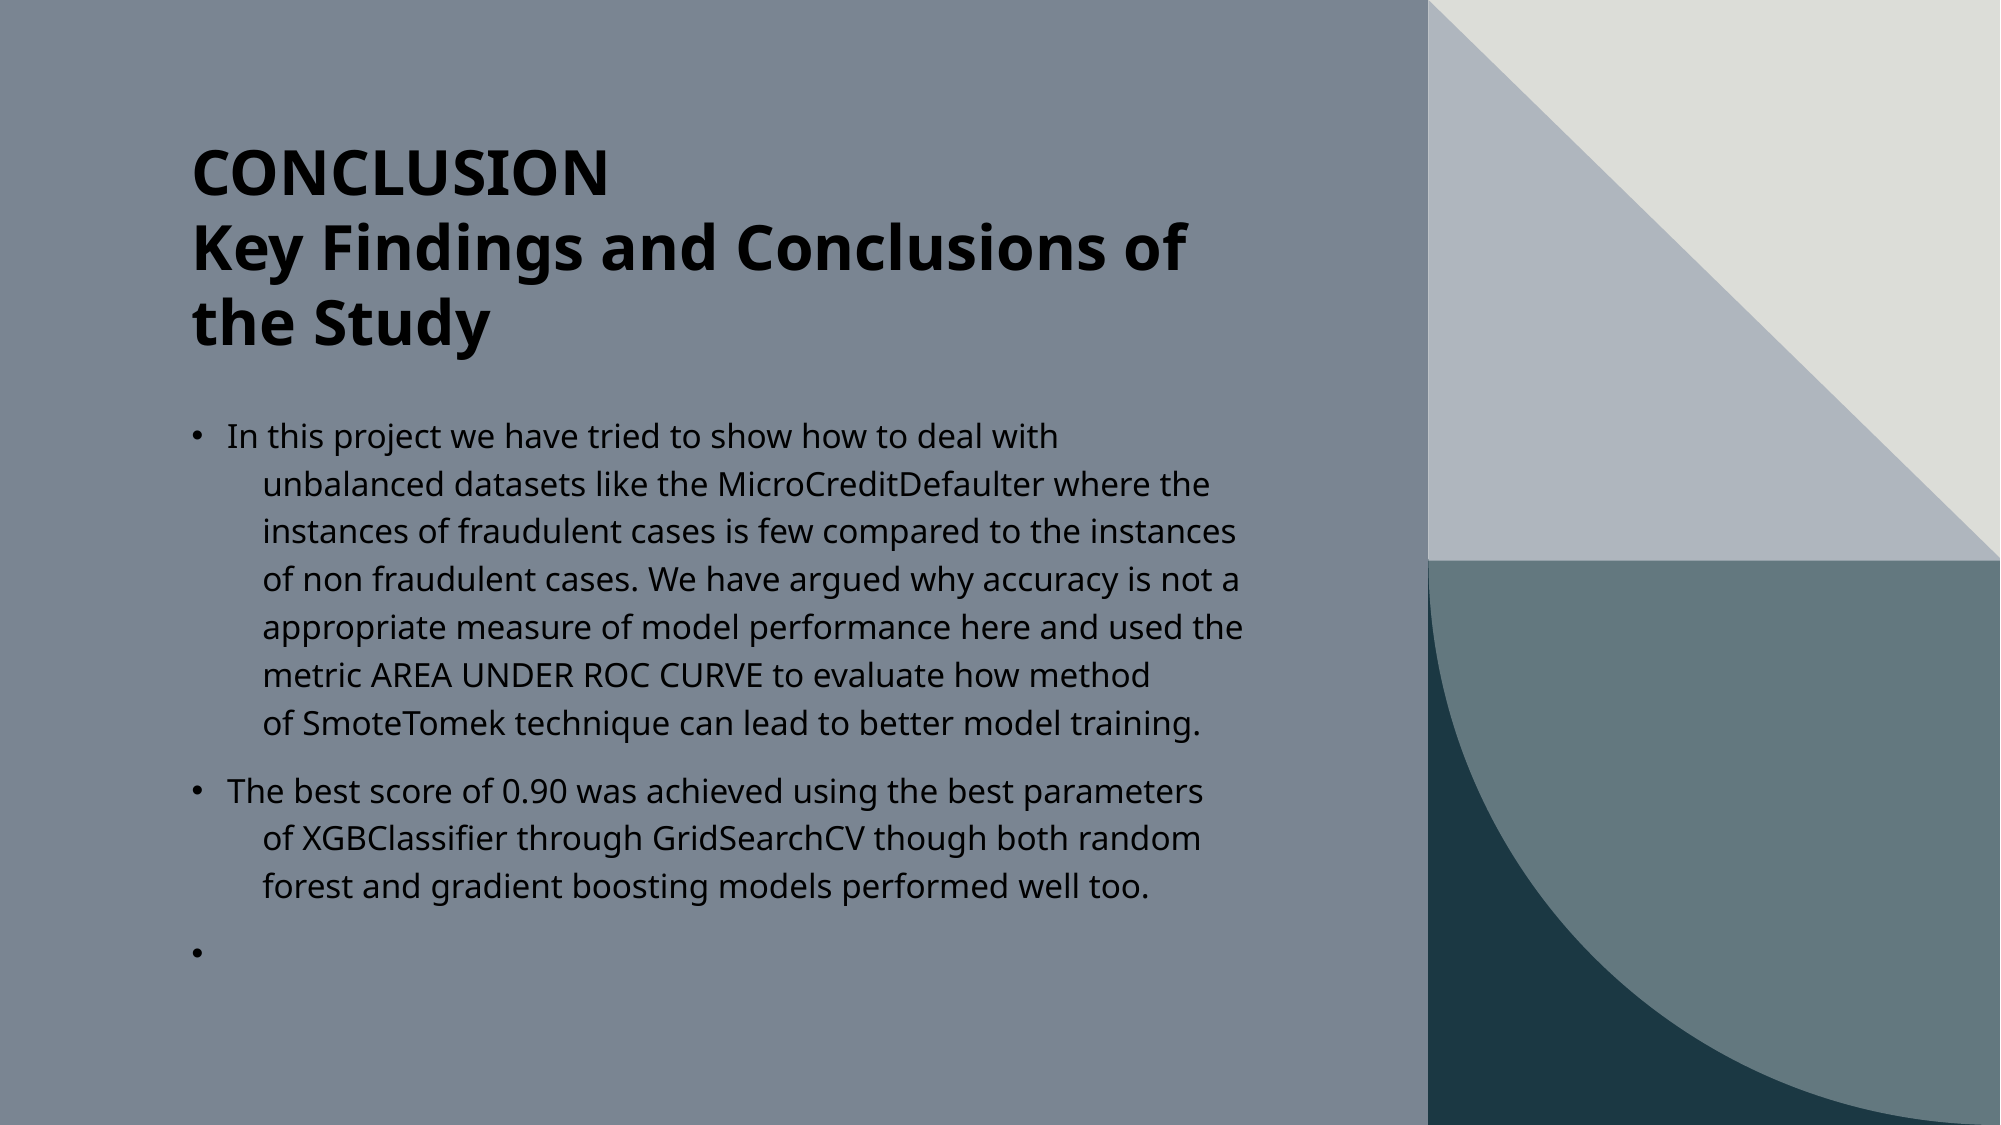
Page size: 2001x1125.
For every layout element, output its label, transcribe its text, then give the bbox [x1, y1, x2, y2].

list In this project we have tried to show how to deal with unbalanced datasets like the MicroCreditDefaulter where the instances of fraudulent cases is few compared to the instances of non fraudulent cases. We have argued why accuracy is not a appropriate measure of model performance here and used the metric AREA UNDER ROC CURVE to evaluate how method of SmoteTomek technique can lead to better model training. The best score of 0.90 was achieved using the best parameters of XGBClassifier through GridSearchCV though both random forest and gradient boosting models performed well too. [176, 399, 1261, 975]
title CONCLUSION Key Findings and Conclusions of the Study [176, 118, 1261, 366]
text_box [0, 0, 2000, 1125]
